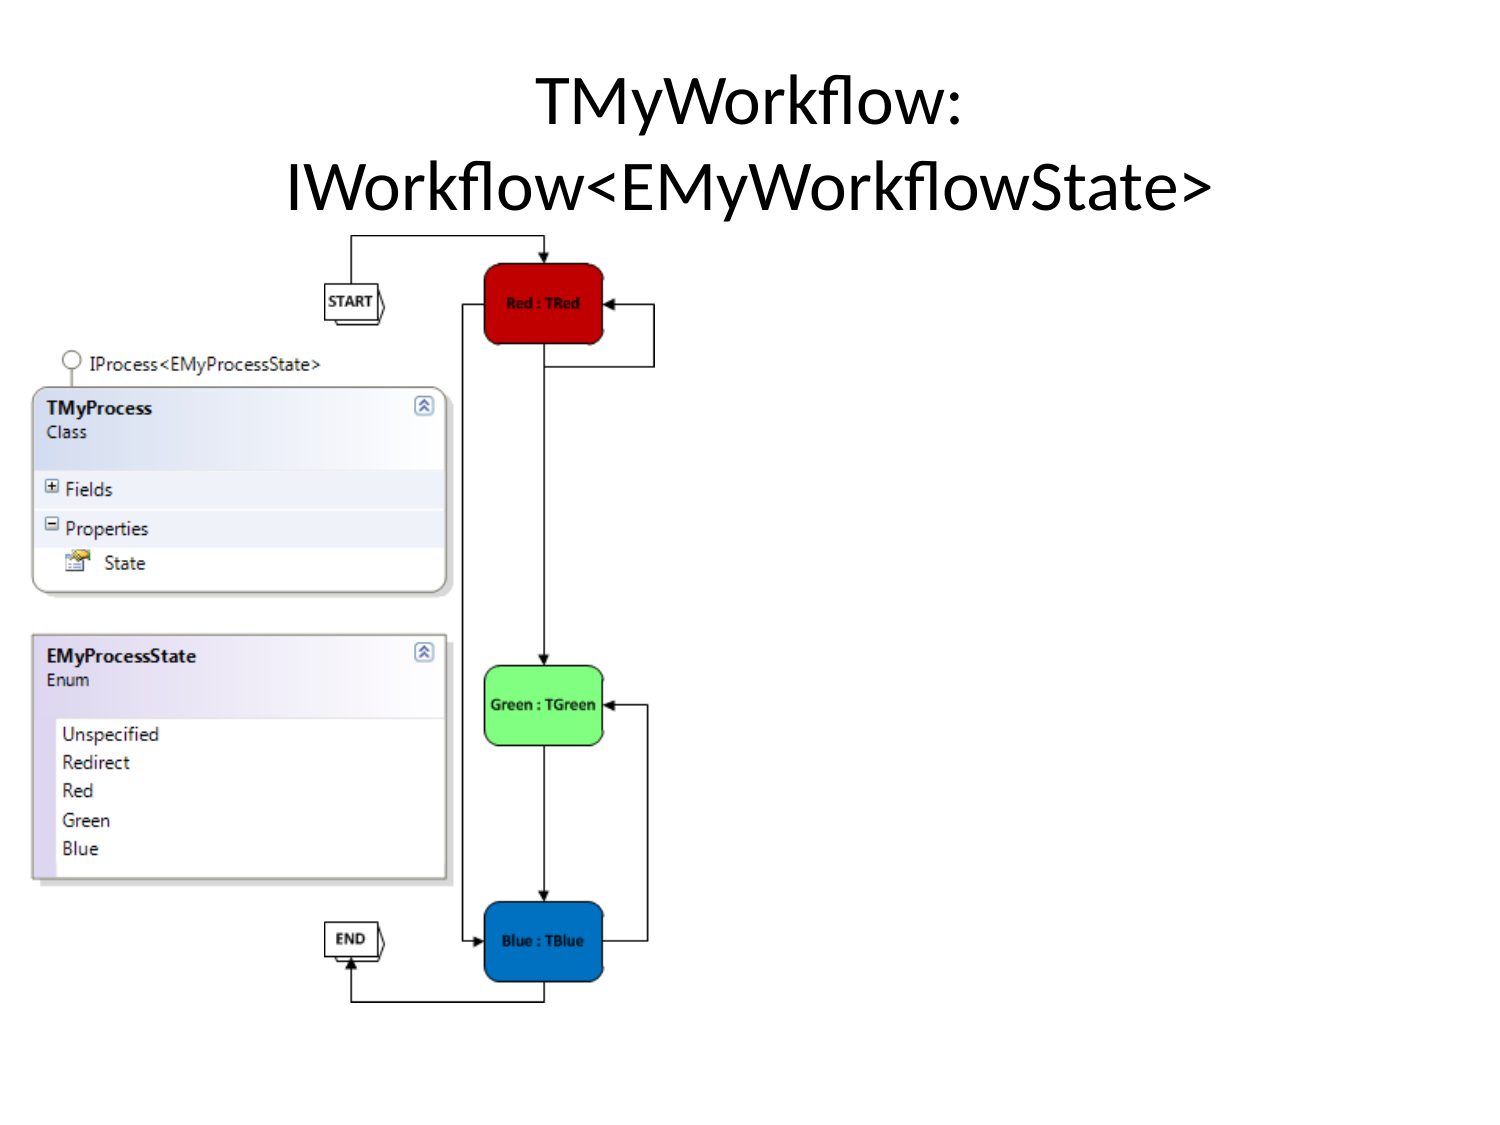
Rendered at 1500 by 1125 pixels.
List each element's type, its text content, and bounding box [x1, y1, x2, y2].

picture [17, 235, 655, 1003]
title TMyWorkflow: IWorkflow<EMyWorkflowState> [75, 45, 1425, 233]
